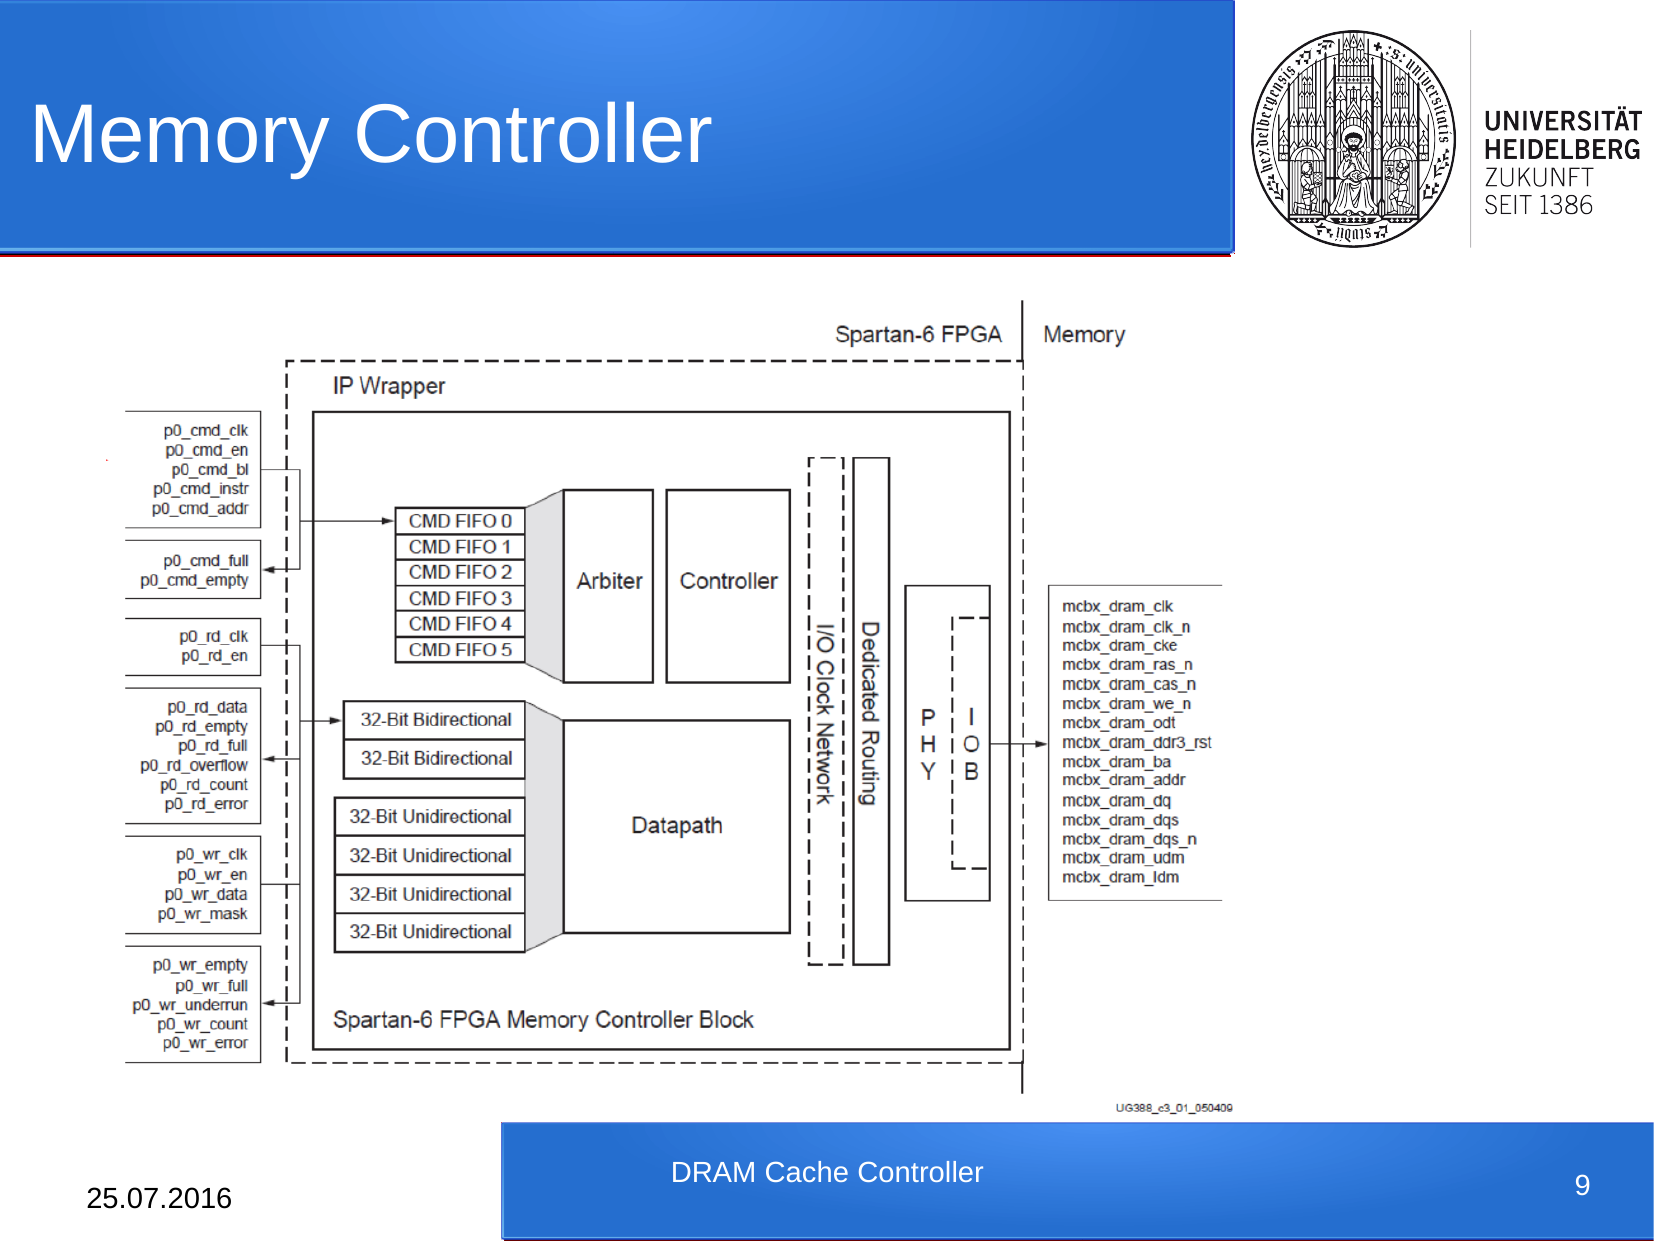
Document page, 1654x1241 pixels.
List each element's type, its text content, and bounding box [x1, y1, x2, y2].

title Memory Controller [29, 31, 1182, 237]
picture [1251, 30, 1642, 248]
picture [106, 271, 1654, 1241]
picture [0, 0, 1238, 262]
